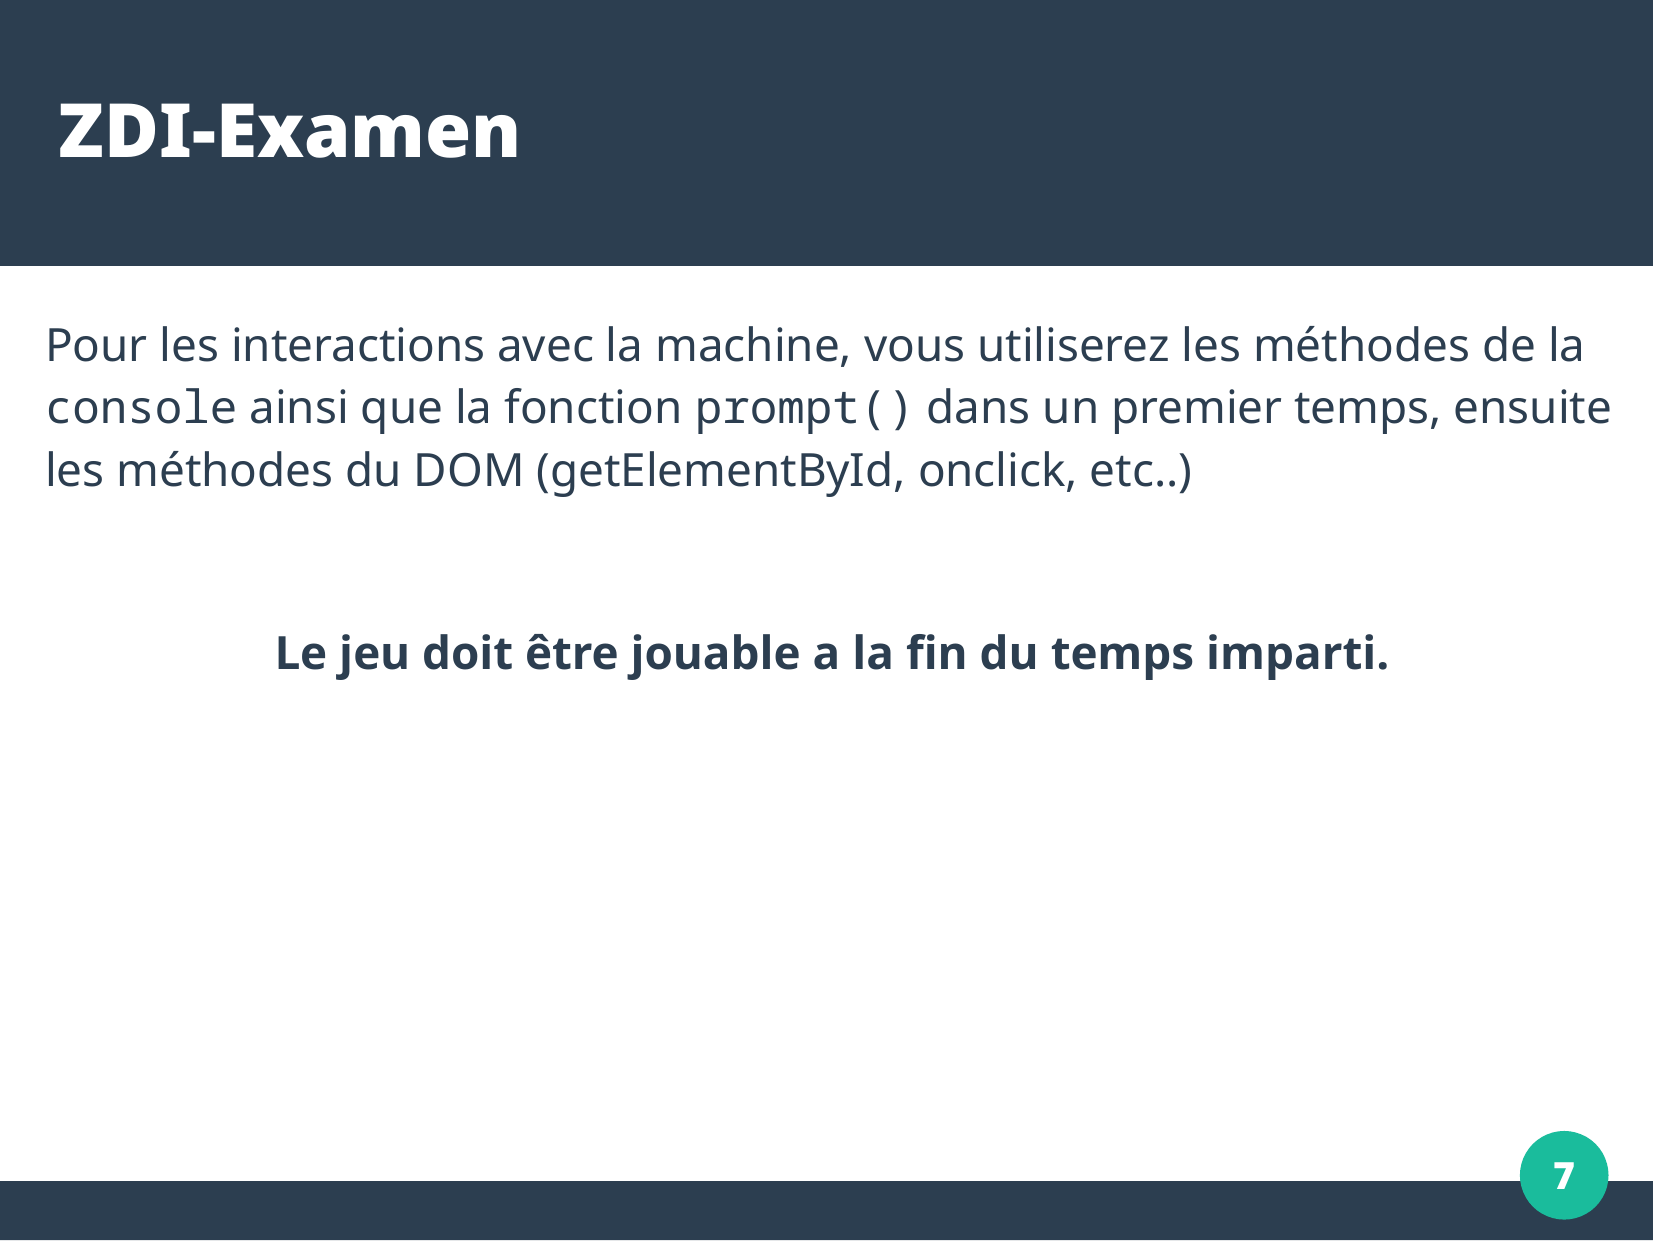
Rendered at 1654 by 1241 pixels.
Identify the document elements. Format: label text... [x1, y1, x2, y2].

list Pour les interactions avec la machine, vous utiliserez les méthodes de la console ainsi que la fonction prompt() dans un premier temps, ensuite les méthodes du DOM (getElementById, onclick, etc..) Le jeu doit être jouable a la fin du temps imparti. [44, 312, 1620, 1140]
title ZDI-Examen [58, 49, 1594, 207]
